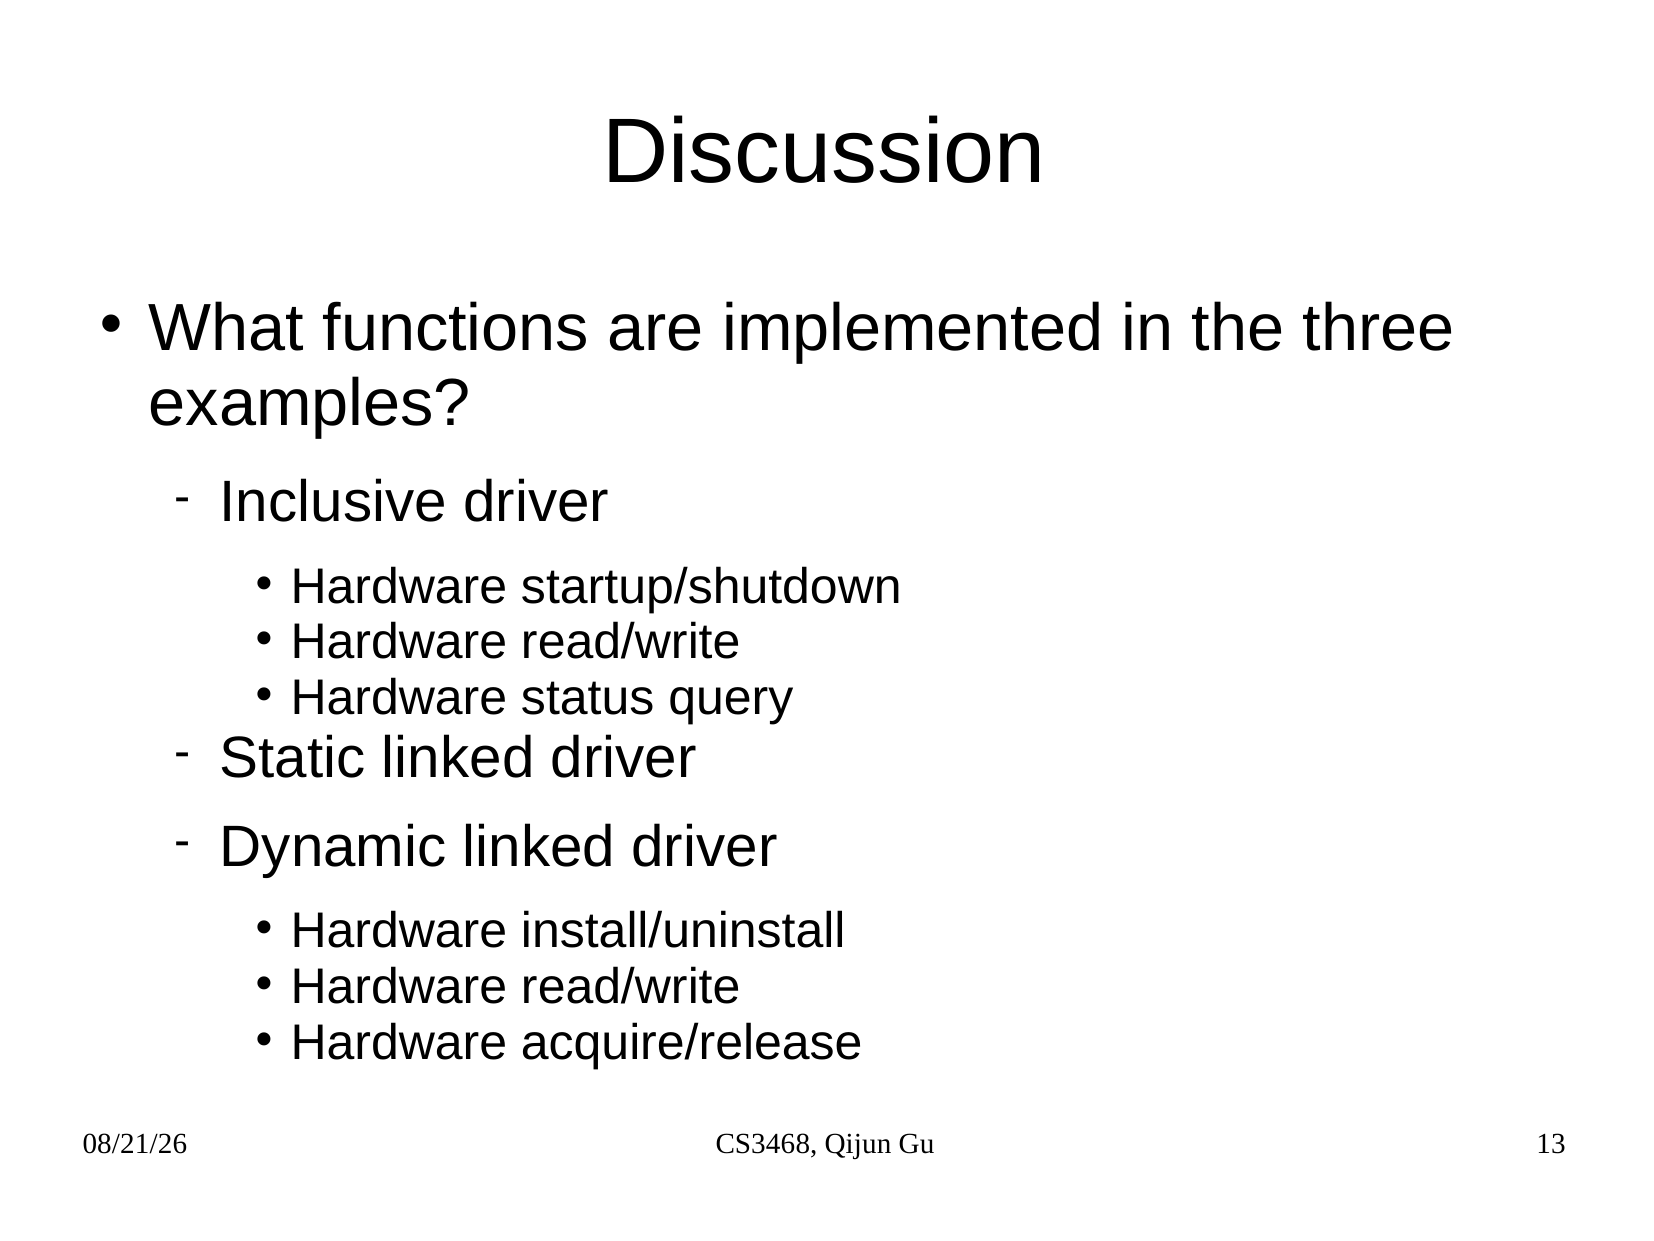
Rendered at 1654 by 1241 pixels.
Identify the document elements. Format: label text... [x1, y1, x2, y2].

list What functions are implemented in the three examples? Inclusive driver Hardware startup/shutdown Hardware read/write Hardware status query Static linked driver Dynamic linked driver Hardware install/uninstall Hardware read/write Hardware acquire/release [82, 290, 1566, 1090]
title Discussion [82, 56, 1566, 245]
